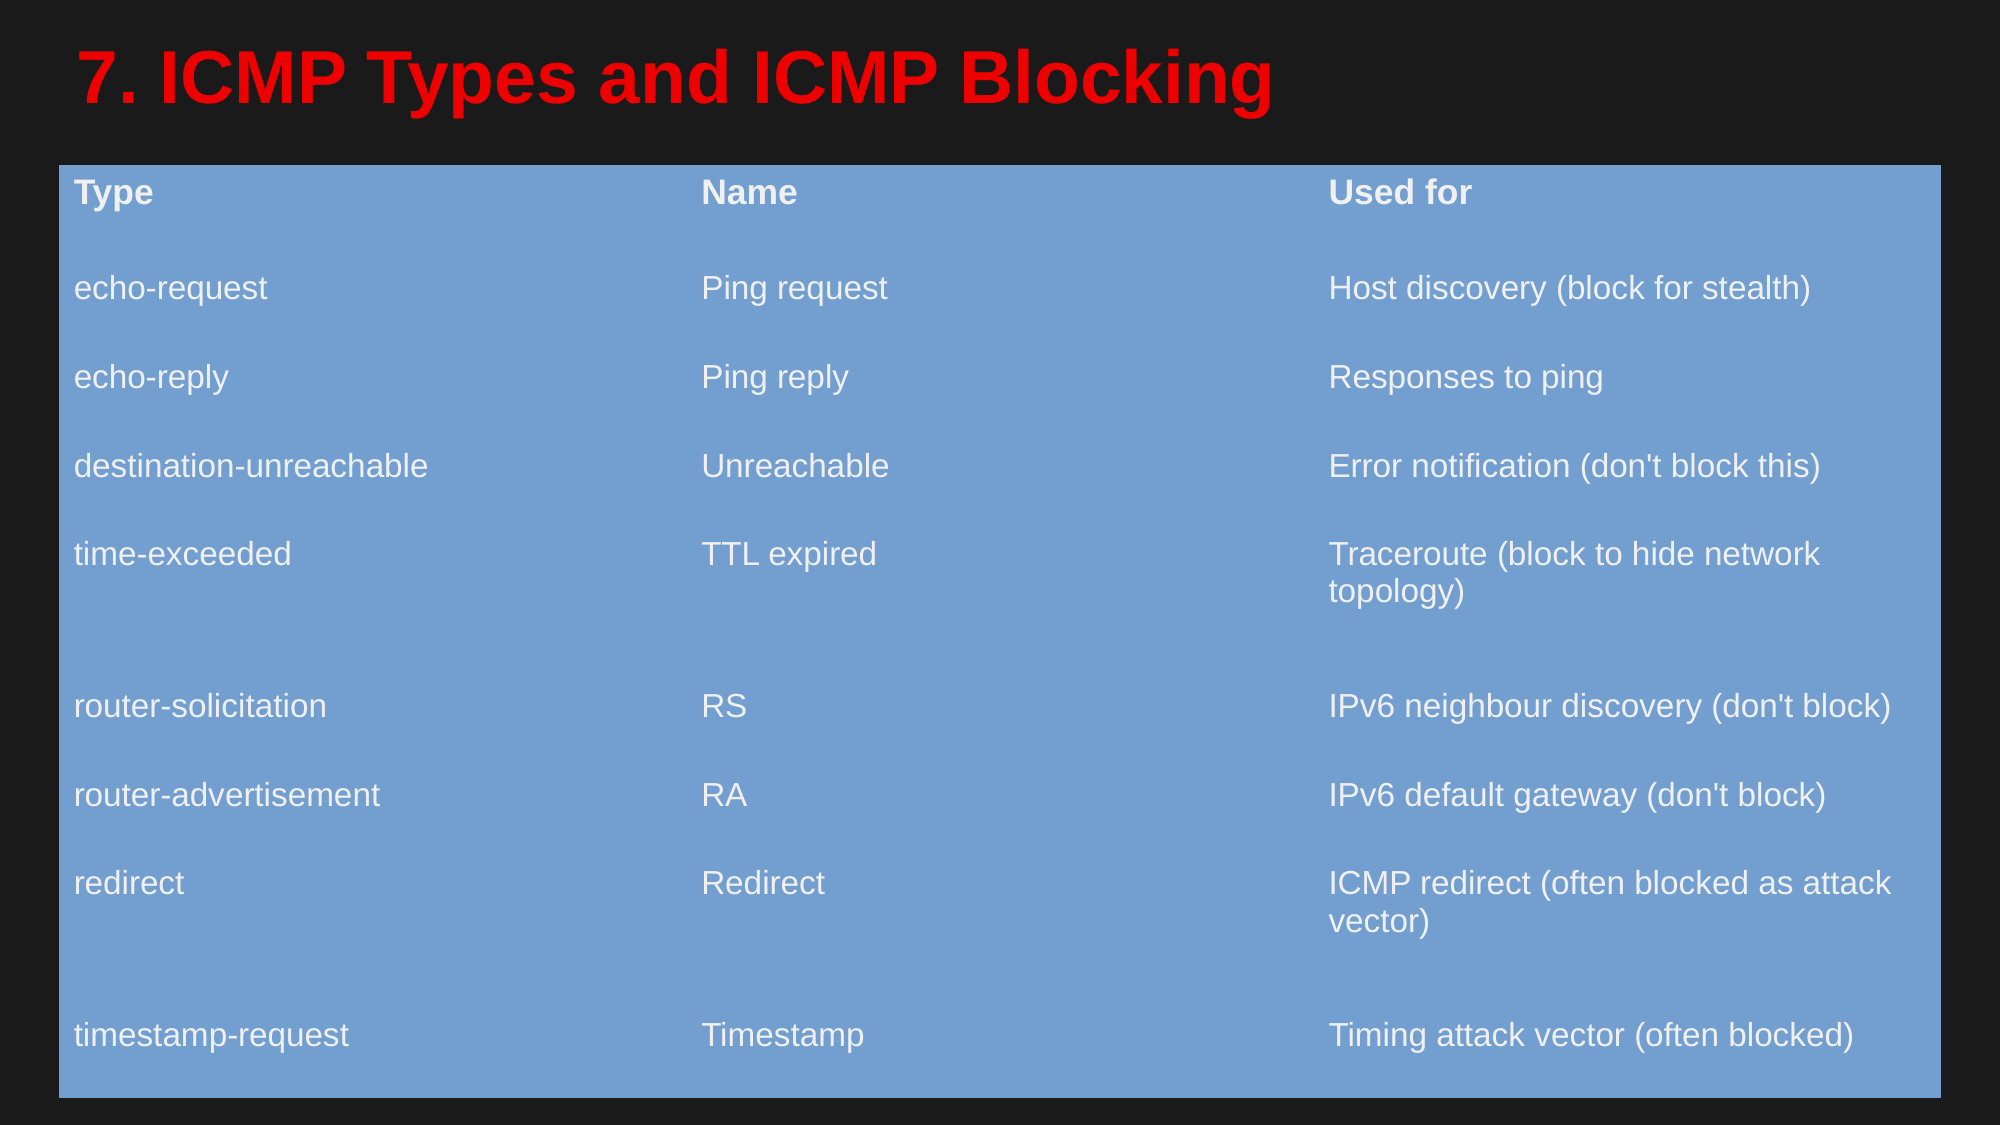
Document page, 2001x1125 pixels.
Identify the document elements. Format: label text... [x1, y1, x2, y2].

table_cell Responses to ping [1314, 351, 1941, 440]
table_header Name [686, 165, 1314, 262]
table_cell echo-request [59, 262, 686, 351]
table_cell Host discovery (block for stealth) [1314, 262, 1941, 351]
table_cell RS [686, 680, 1314, 769]
text_box 7. ICMP Types and ICMP Blocking [59, 23, 1942, 142]
table_cell destination-unreachable [59, 440, 686, 528]
table_cell echo-reply [59, 351, 686, 440]
table_cell Error notification (don't block this) [1314, 440, 1941, 528]
table_cell Redirect [686, 858, 1314, 1010]
table_cell Ping reply [686, 351, 1314, 440]
table_cell redirect [59, 858, 686, 1010]
table_cell Ping request [686, 262, 1314, 351]
table_cell ICMP redirect (often blocked as attack vector) [1314, 858, 1941, 1010]
table_cell RA [686, 769, 1314, 858]
table_cell Unreachable [686, 440, 1314, 528]
table_cell Timestamp [686, 1010, 1314, 1098]
table_header Used for [1314, 165, 1941, 262]
table_cell Timing attack vector (often blocked) [1314, 1010, 1941, 1098]
table_cell time-exceeded [59, 528, 686, 680]
table_cell router-advertisement [59, 769, 686, 858]
table_header Type [59, 165, 686, 262]
table_cell IPv6 neighbour discovery (don't block) [1314, 680, 1941, 769]
table_cell router-solicitation [59, 680, 686, 769]
table_cell Traceroute (block to hide network topology) [1314, 528, 1941, 680]
table_cell TTL expired [686, 528, 1314, 680]
table_cell IPv6 default gateway (don't block) [1314, 769, 1941, 858]
table_cell timestamp-request [59, 1010, 686, 1098]
